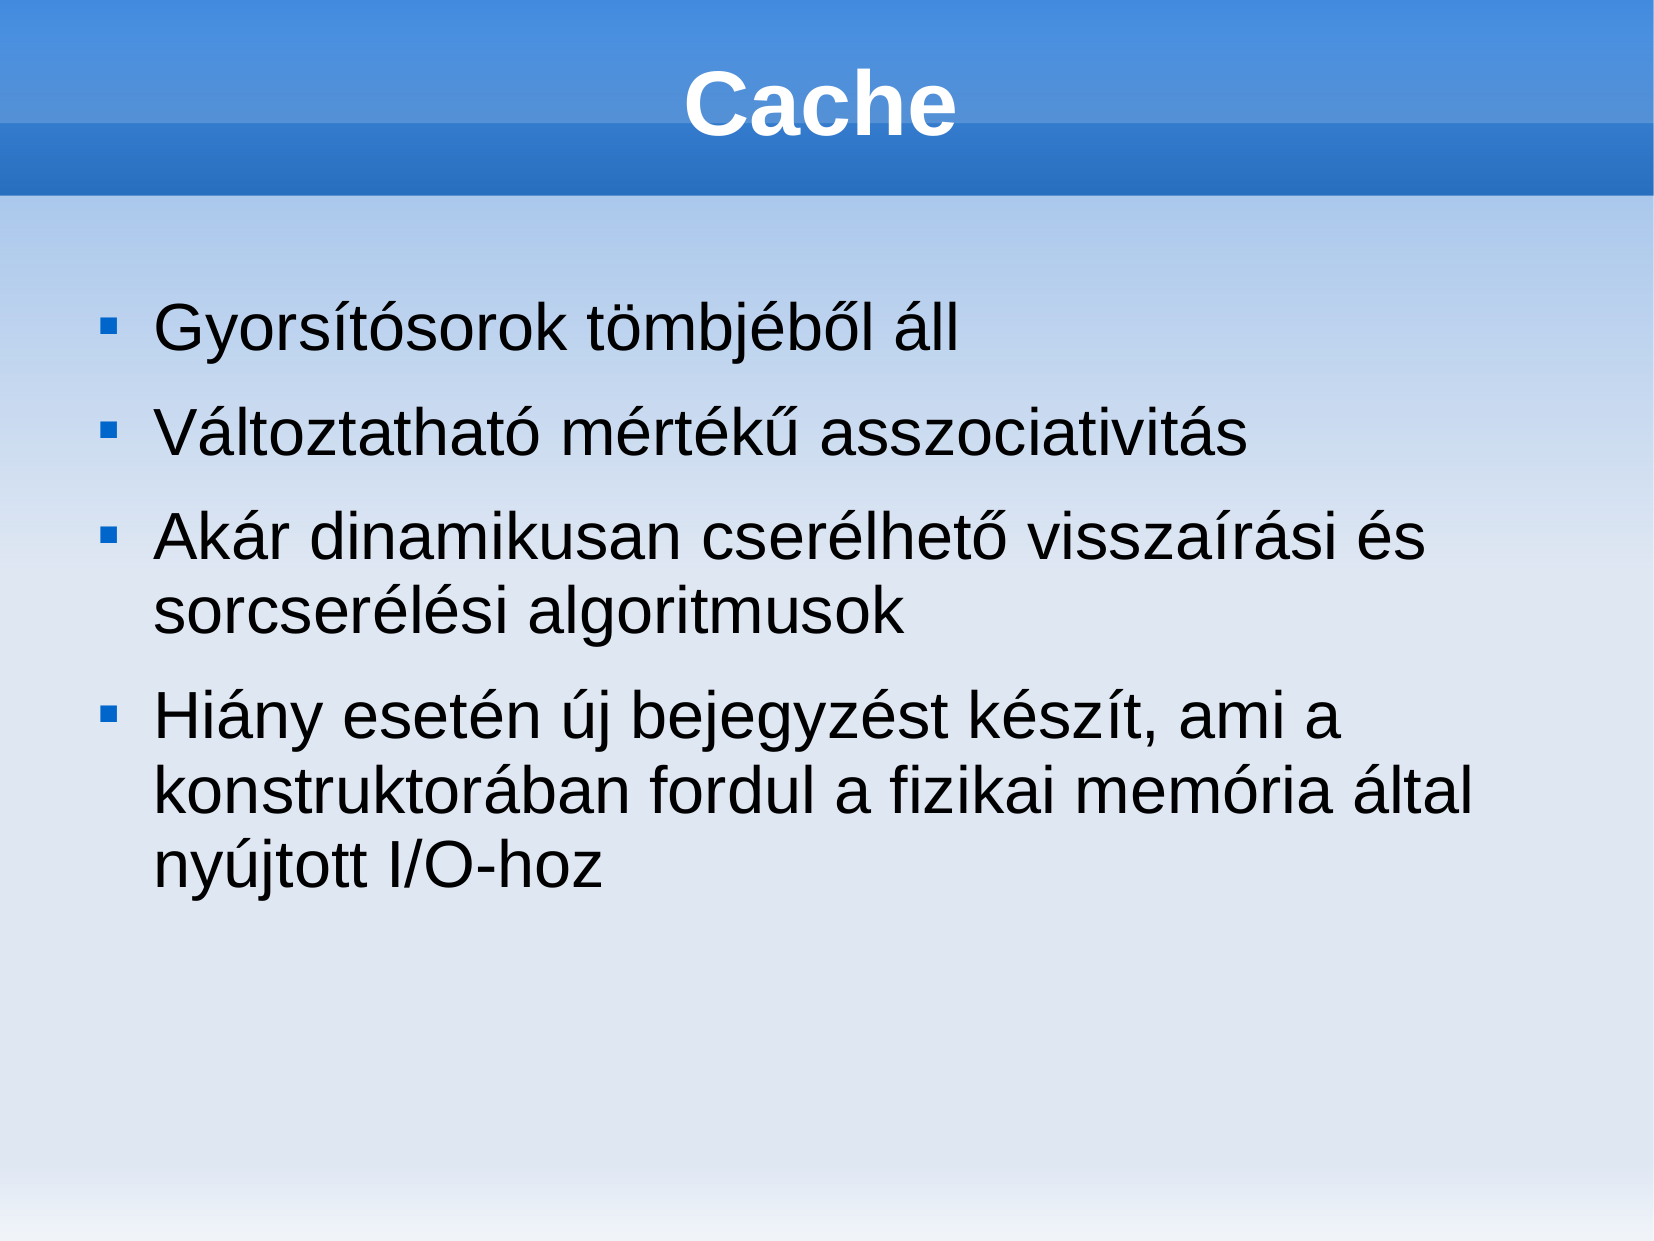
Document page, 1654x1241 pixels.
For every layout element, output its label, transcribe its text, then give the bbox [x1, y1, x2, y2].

list Gyorsítósorok tömbjéből áll Változtatható mértékű asszociativitás Akár dinamikusan cserélhető visszaírási és sorcserélési algoritmusok Hiány esetén új bejegyzést készít, ami a konstruktorában fordul a fizikai memória által nyújtott I/O-hoz [82, 290, 1571, 1094]
title Cache [76, 7, 1565, 200]
picture [0, 0, 1654, 1241]
